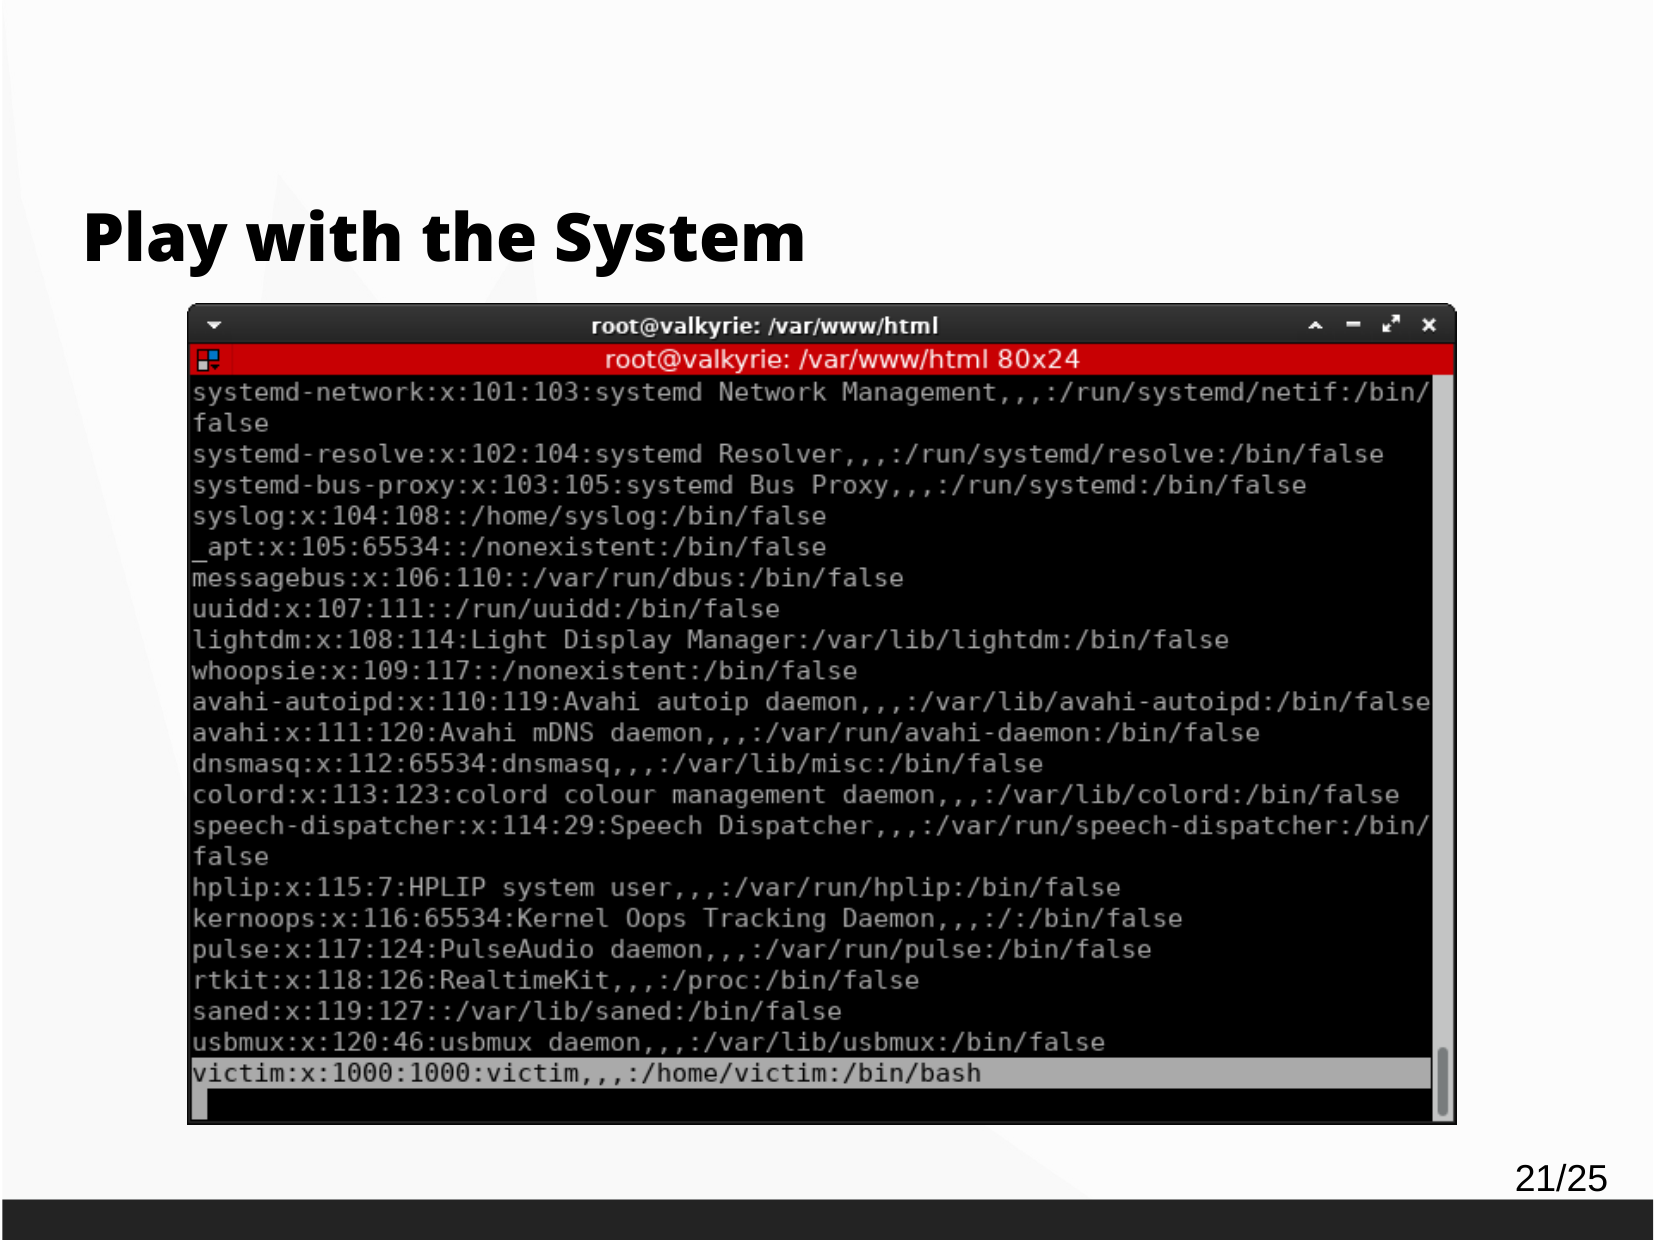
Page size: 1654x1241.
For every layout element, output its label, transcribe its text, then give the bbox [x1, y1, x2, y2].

title Play with the System [82, 132, 1571, 340]
text_box 21/25 [1500, 1149, 1651, 1201]
picture [2, 0, 1654, 1241]
